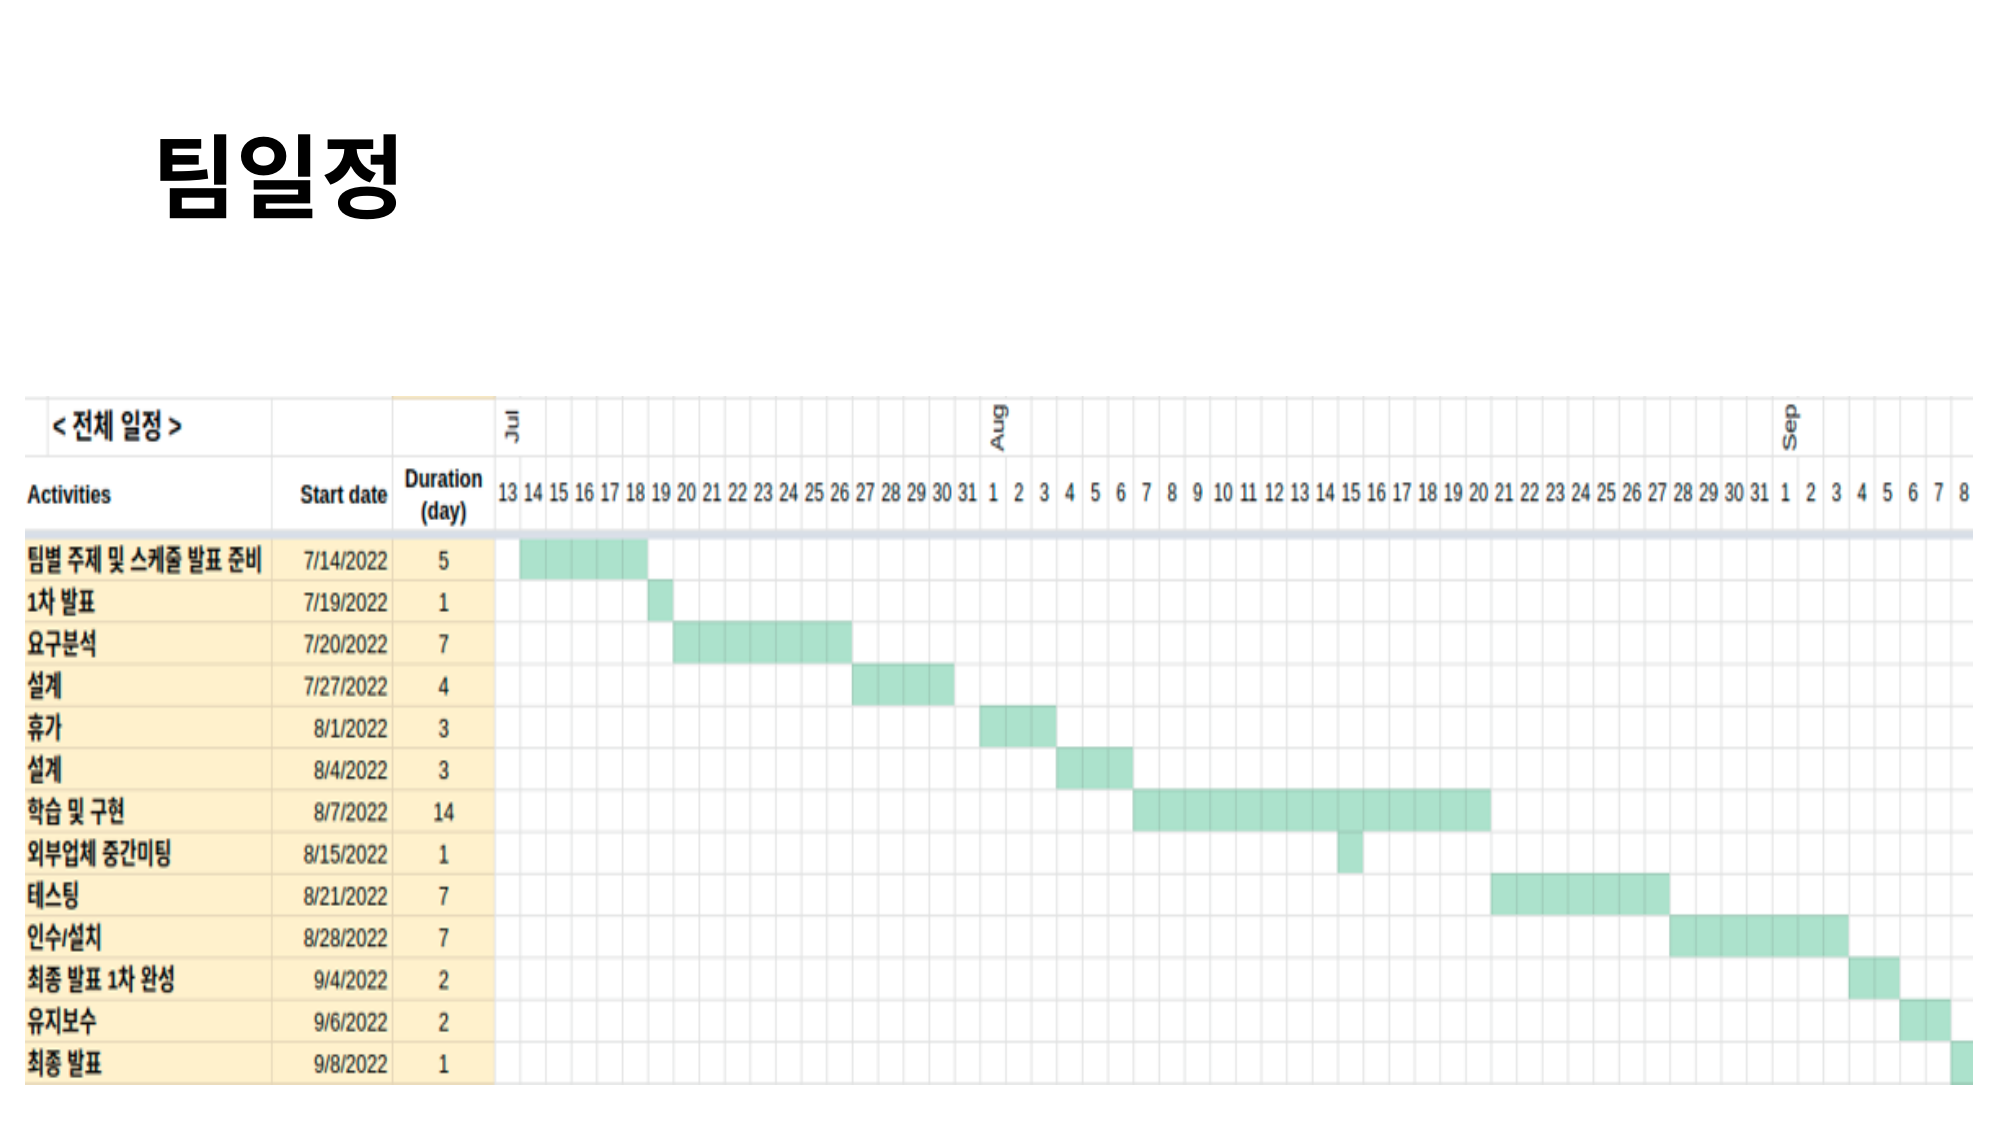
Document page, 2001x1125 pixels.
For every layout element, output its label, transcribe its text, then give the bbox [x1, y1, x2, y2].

text_box 팀일정 [137, 112, 663, 239]
picture [25, 396, 1973, 1086]
